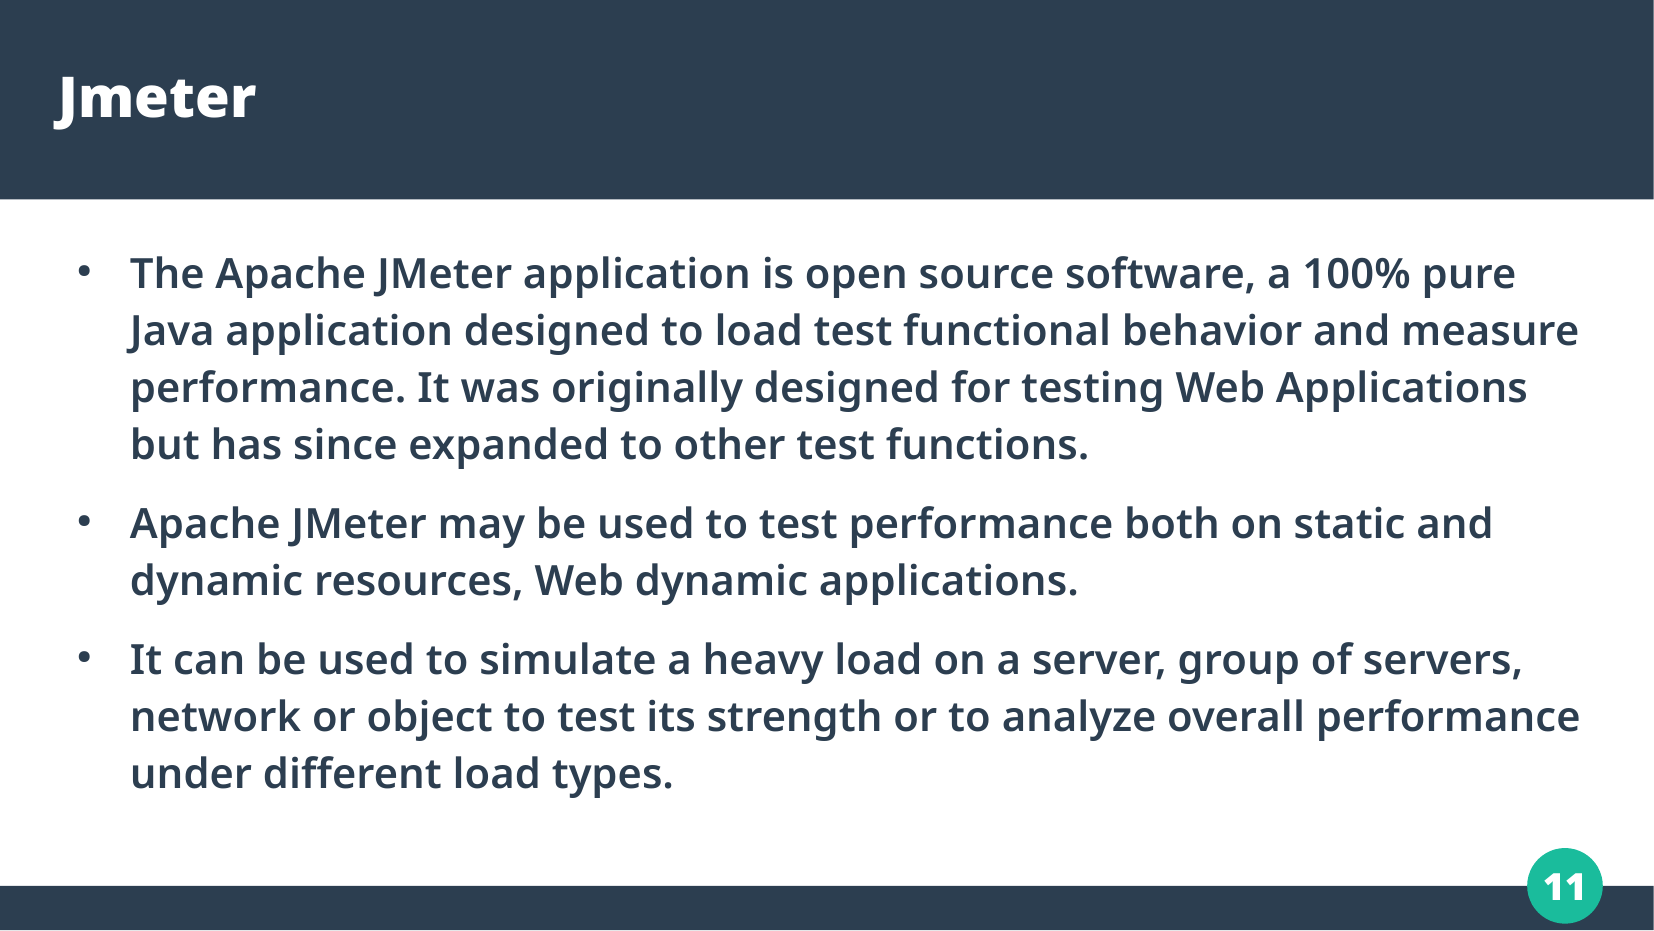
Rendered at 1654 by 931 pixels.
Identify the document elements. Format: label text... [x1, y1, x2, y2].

list The Apache JMeter application is open source software, a 100% pure Java application designed to load test functional behavior and measure performance. It was originally designed for testing Web Applications but has since expanded to other test functions. Apache JMeter may be used to test performance both on static and dynamic resources, Web dynamic applications. It can be used to simulate a heavy load on a server, group of servers, network or object to test its strength or to analyze overall performance under different load types. [59, 243, 1595, 864]
title Jmeter [59, 37, 1595, 155]
